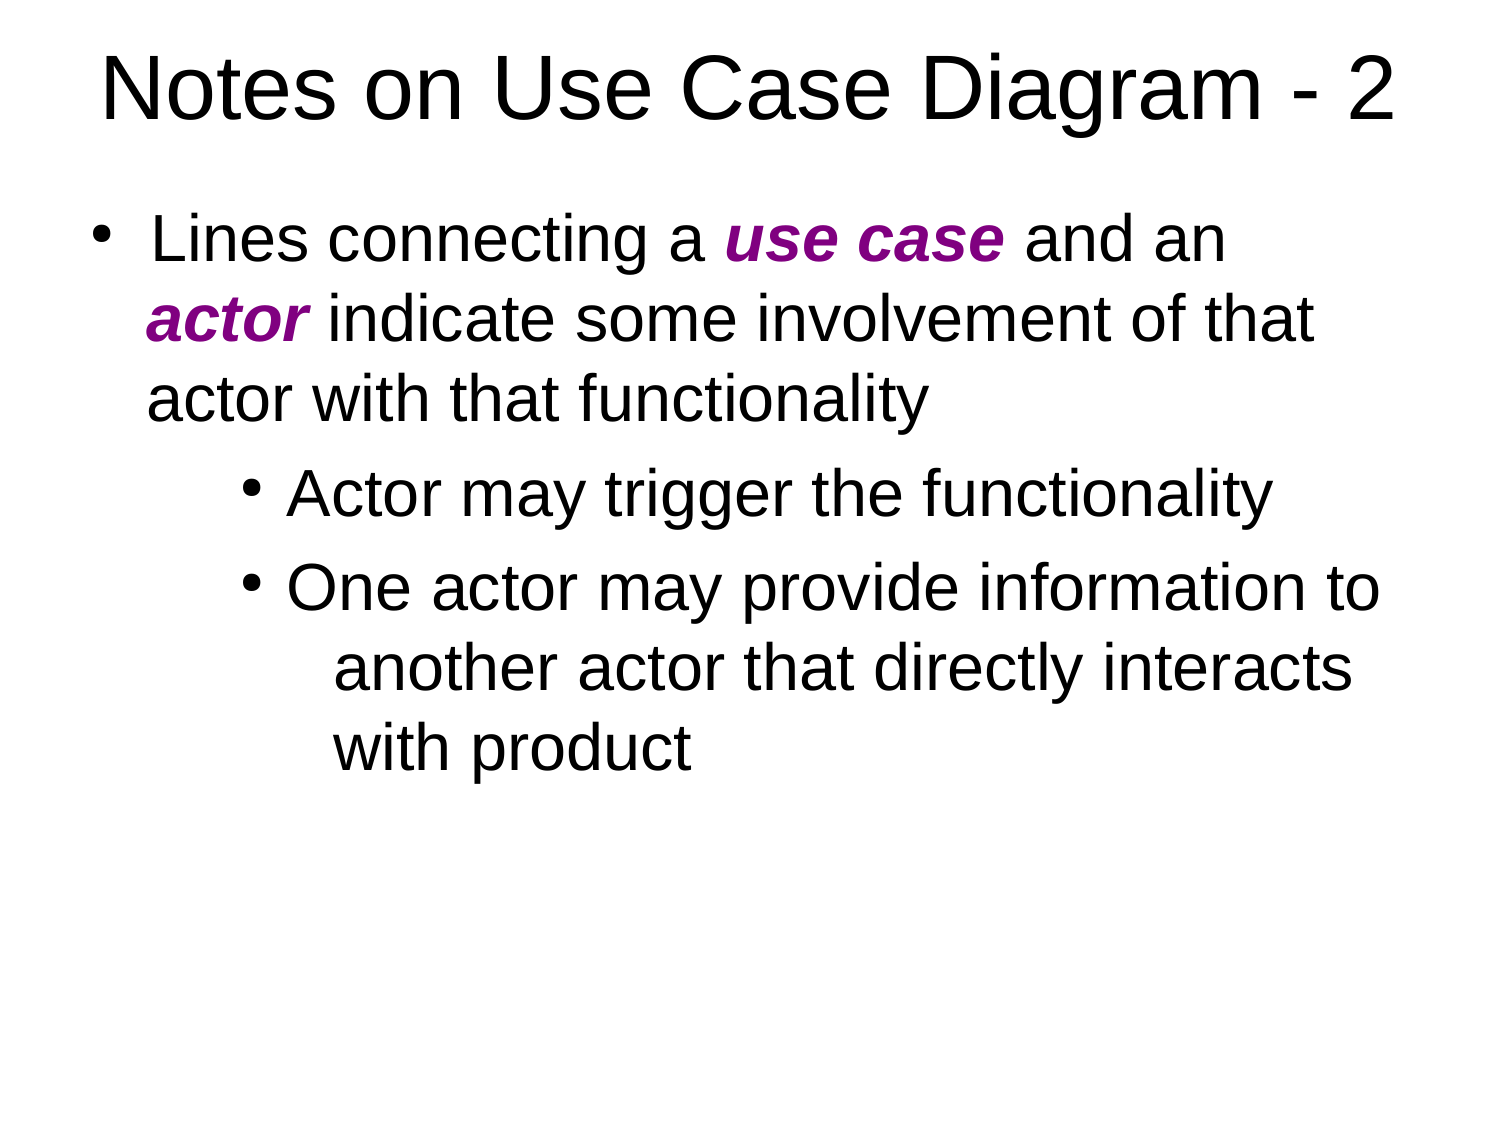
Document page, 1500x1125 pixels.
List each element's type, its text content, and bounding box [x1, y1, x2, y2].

title Notes on Use Case Diagram - 2 [75, 15, 1424, 150]
list Lines connecting a use case and an actor indicate some involvement of that actor with that functionality Actor may trigger the functionality One actor may provide information to another actor that directly interacts with product [75, 187, 1424, 1051]
